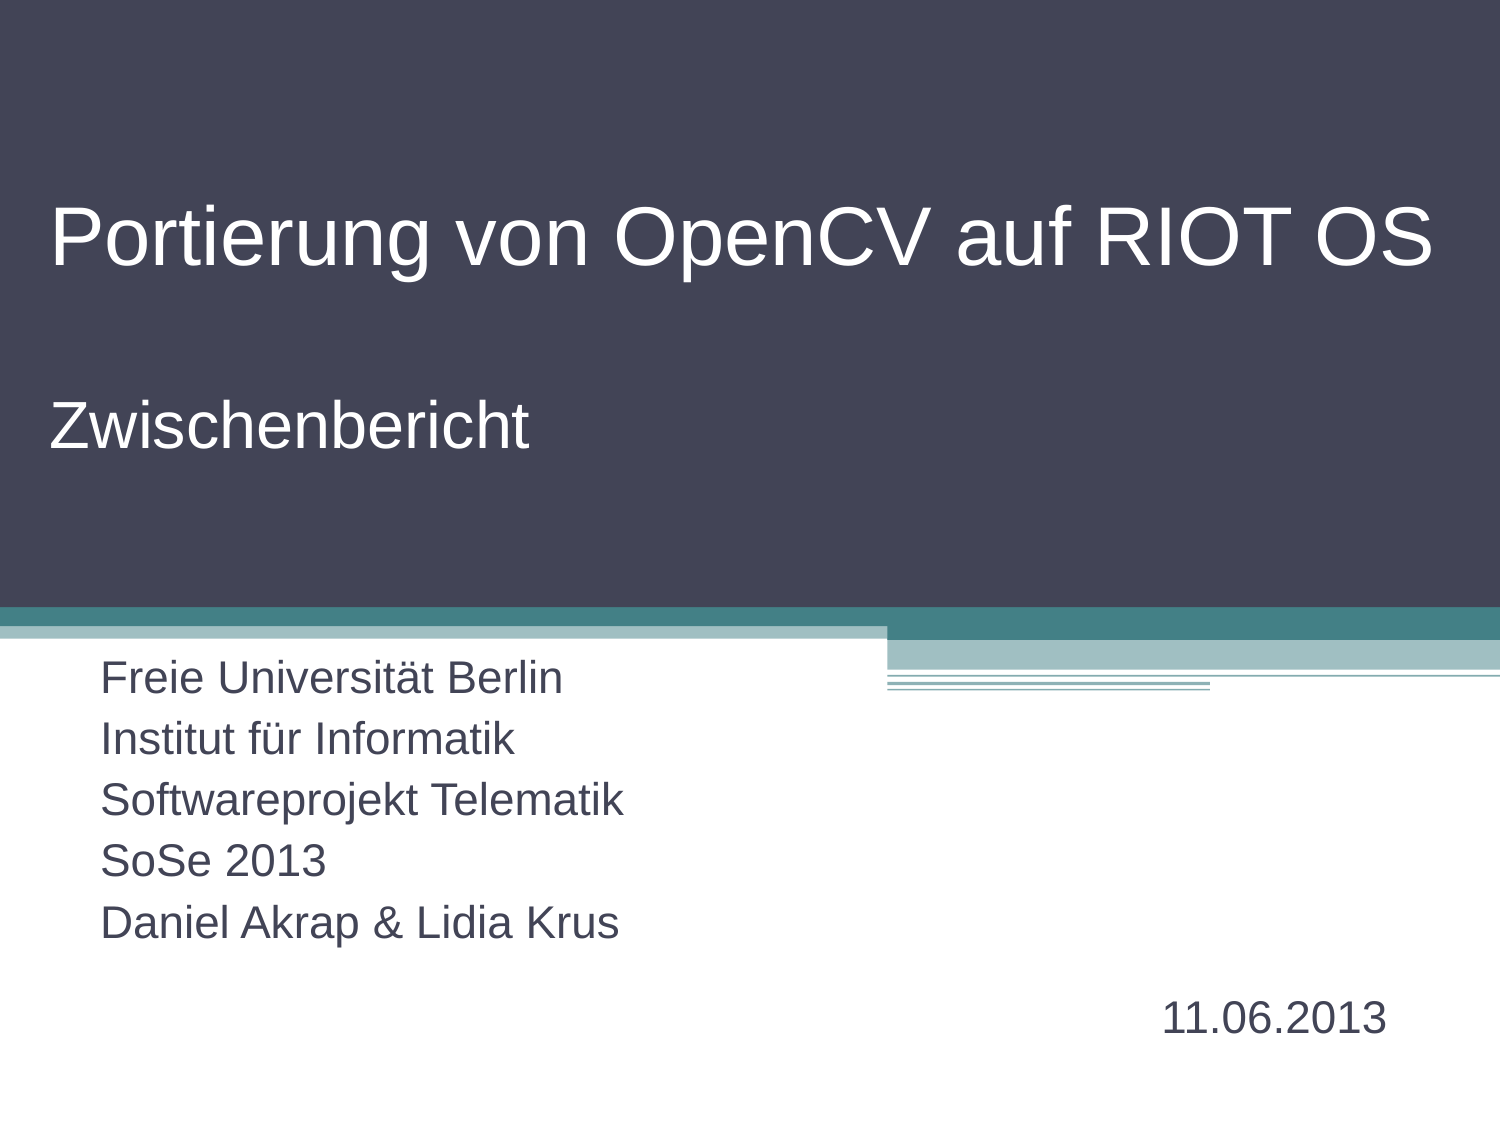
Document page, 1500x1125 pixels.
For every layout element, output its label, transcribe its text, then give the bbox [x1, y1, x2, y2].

text_box Freie Universität Berlin Institut für Informatik Softwareprojekt Telematik SoSe 2013 Daniel Akrap & Lidia Krus [75, 639, 888, 955]
title Portierung von OpenCV auf RIOT OS Zwischenbericht [34, 74, 1464, 570]
text_box 11.06.2013 [1136, 980, 1453, 1091]
